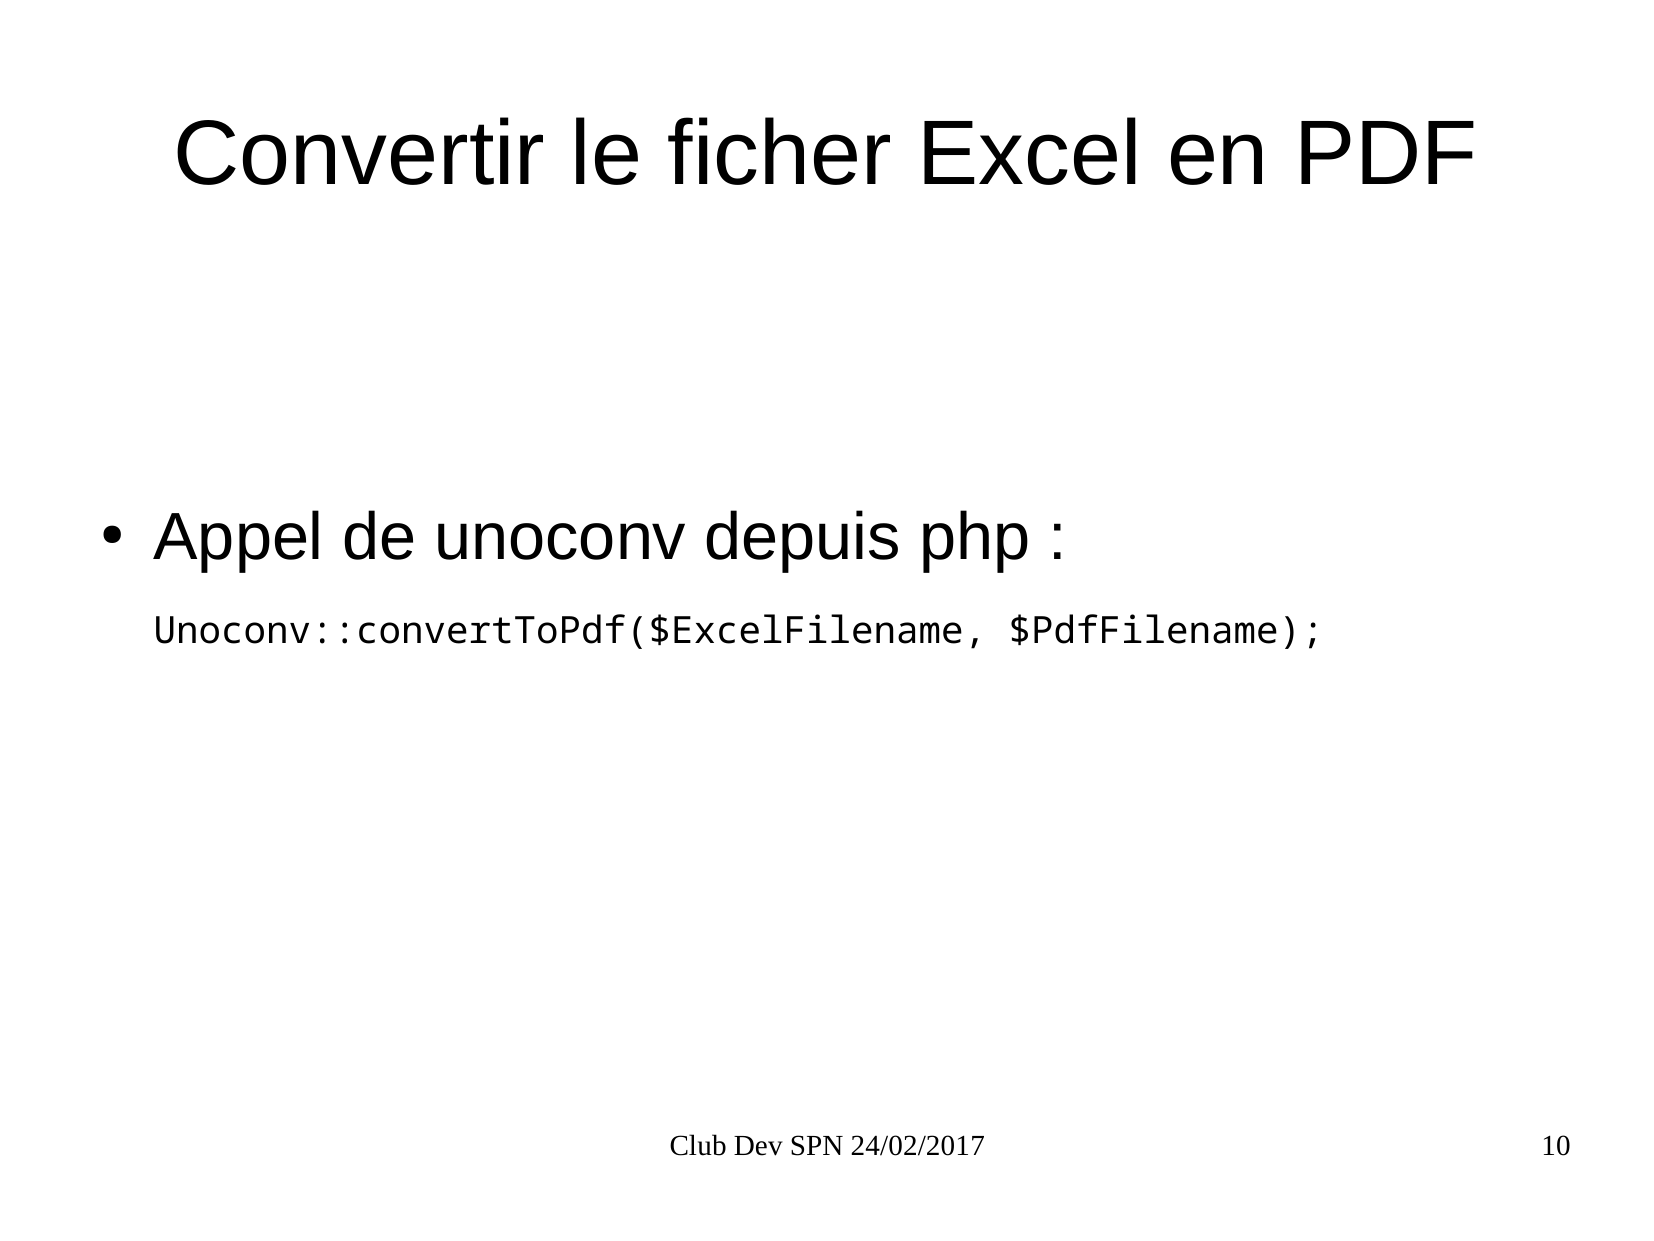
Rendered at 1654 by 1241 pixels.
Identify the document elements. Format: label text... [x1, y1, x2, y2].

list Appel de unoconv depuis php : Unoconv::convertToPdf($ExcelFilename, $PdfFilename); [82, 290, 1571, 1010]
title Convertir le ficher Excel en PDF [82, 49, 1571, 257]
